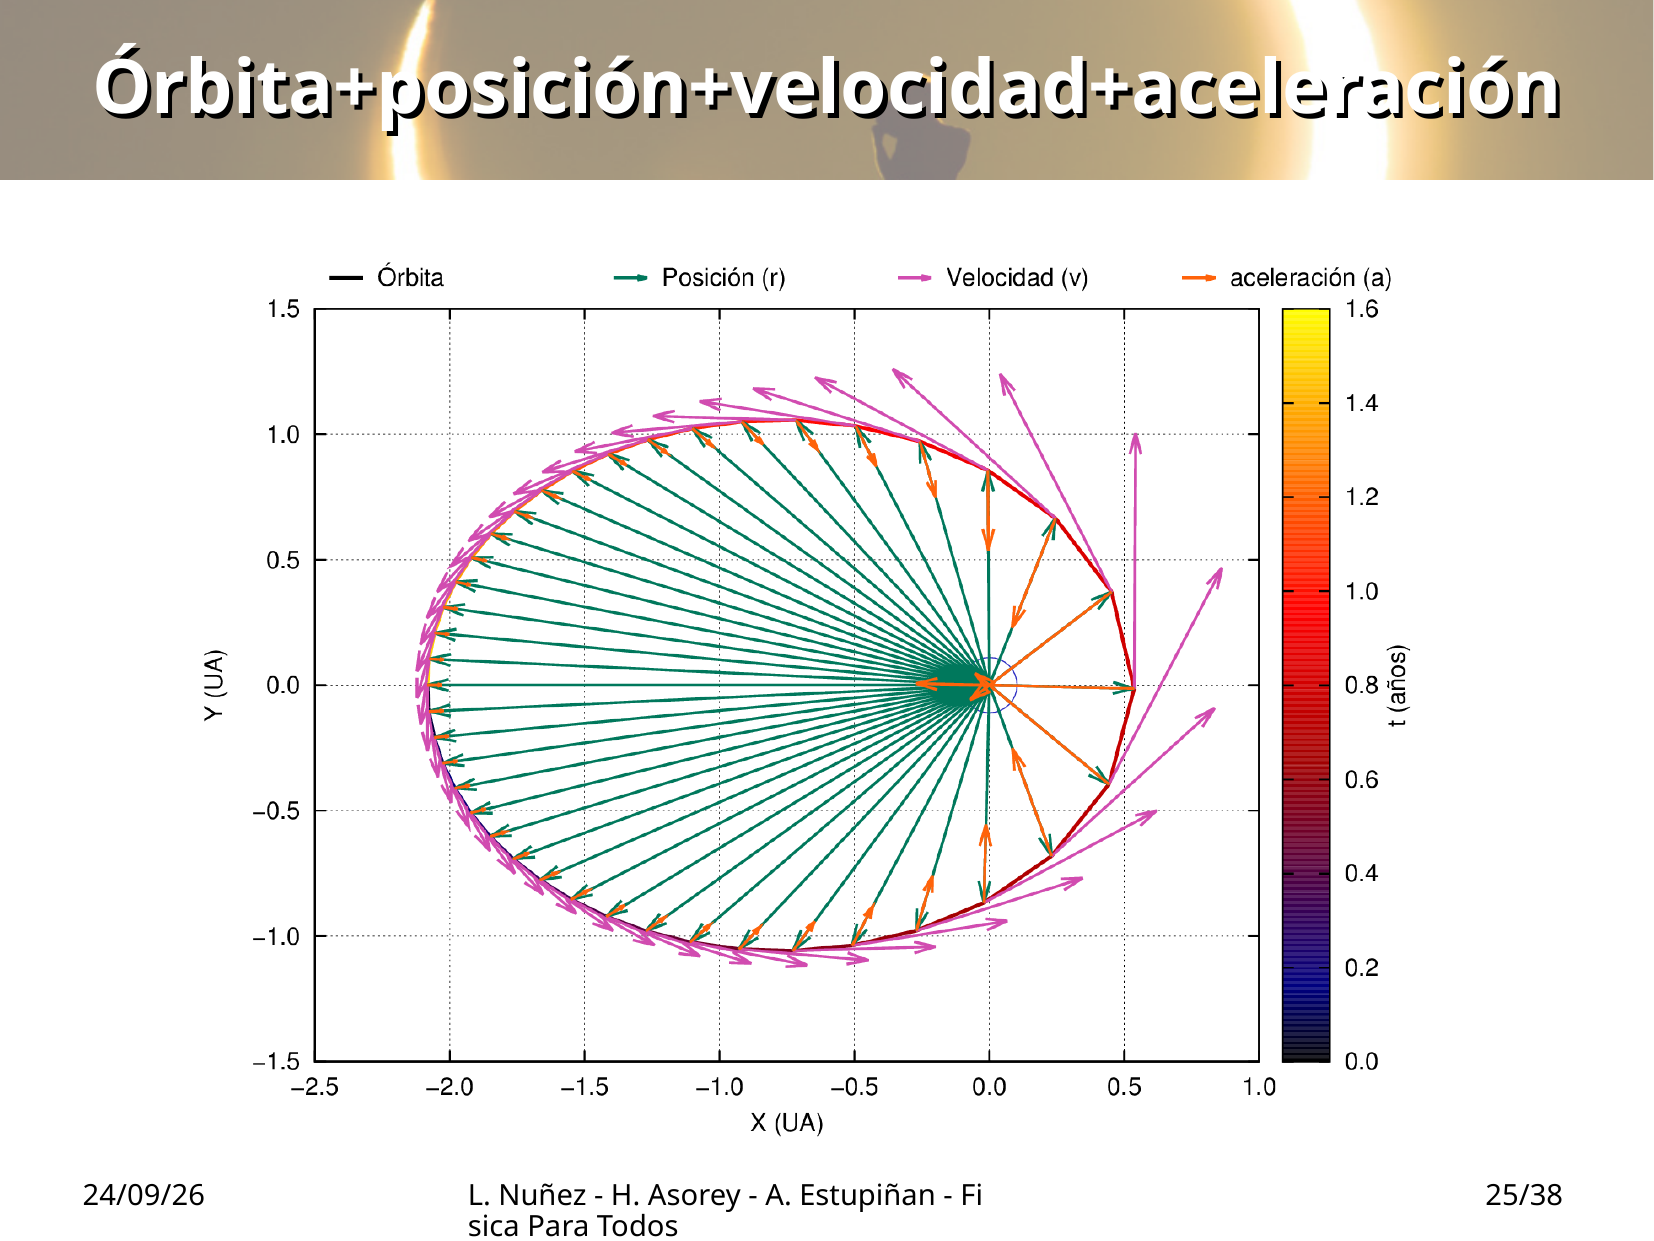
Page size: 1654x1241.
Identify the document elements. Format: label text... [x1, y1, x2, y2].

title Órbita+posición+velocidad+aceleración [75, 19, 1564, 151]
picture [194, 254, 1459, 1140]
picture [0, 0, 1654, 180]
